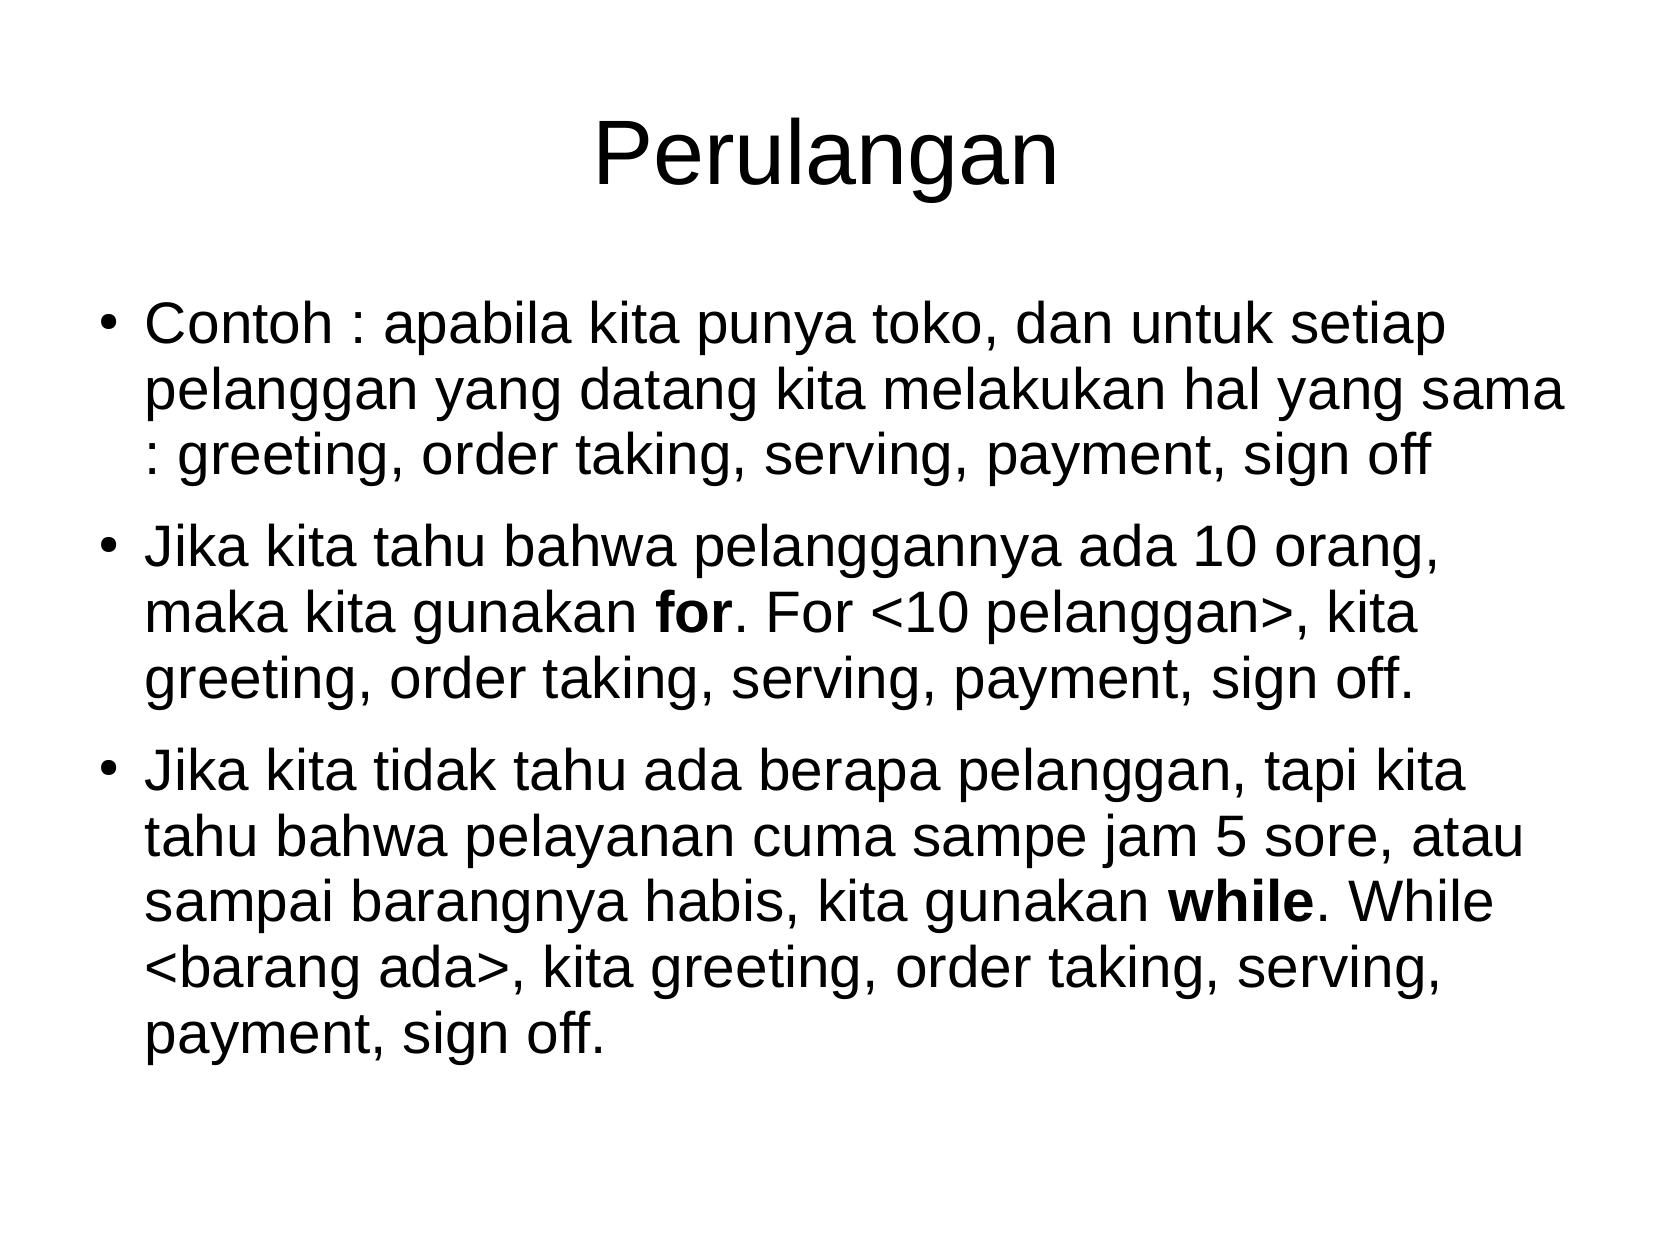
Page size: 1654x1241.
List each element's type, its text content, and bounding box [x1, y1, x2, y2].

title Perulangan [82, 49, 1571, 257]
list Contoh : apabila kita punya toko, dan untuk setiap pelanggan yang datang kita melakukan hal yang sama : greeting, order taking, serving, payment, sign off Jika kita tahu bahwa pelanggannya ada 10 orang, maka kita gunakan for. For <10 pelanggan>, kita greeting, order taking, serving, payment, sign off. Jika kita tidak tahu ada berapa pelanggan, tapi kita tahu bahwa pelayanan cuma sampe jam 5 sore, atau sampai barangnya habis, kita gunakan while. While <barang ada>, kita greeting, order taking, serving, payment, sign off. [82, 290, 1571, 1126]
